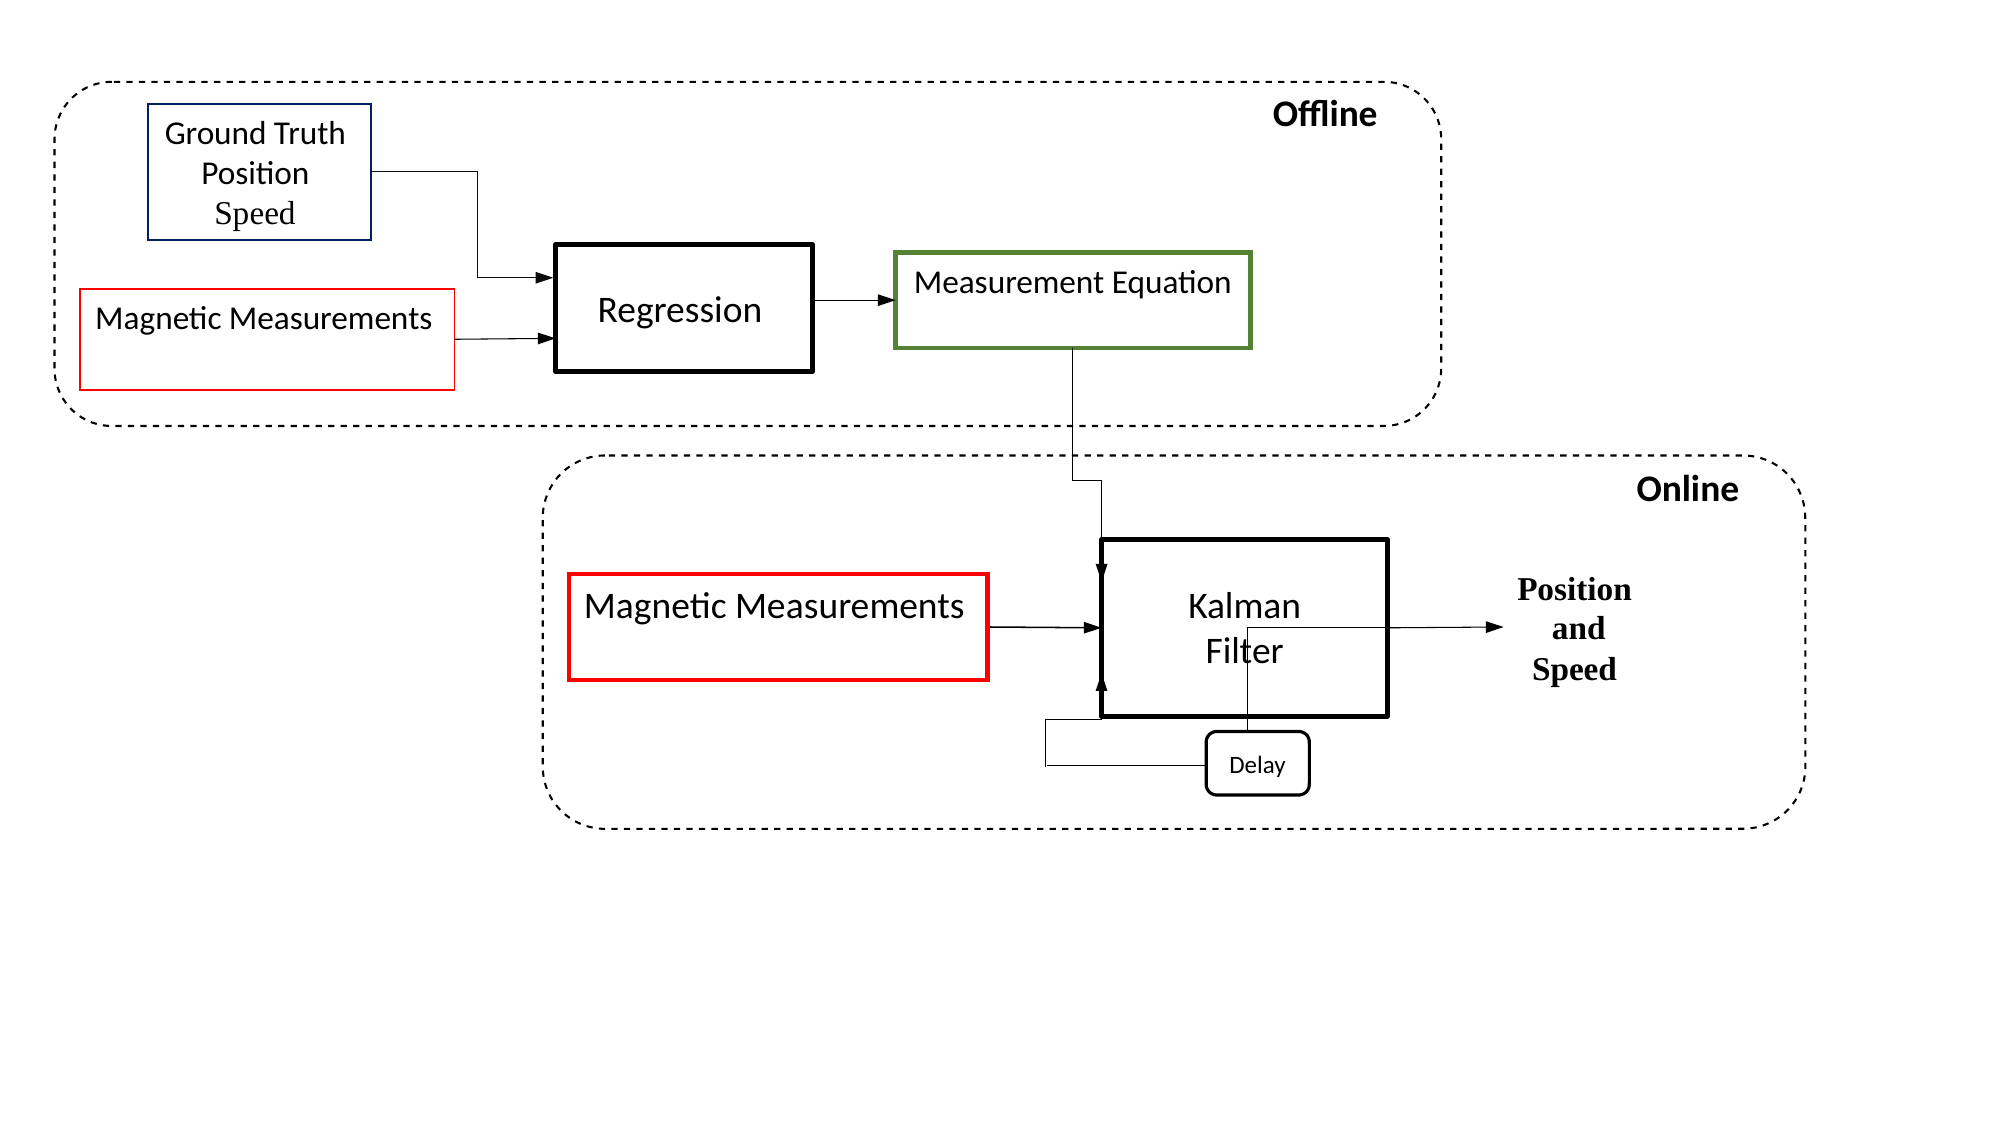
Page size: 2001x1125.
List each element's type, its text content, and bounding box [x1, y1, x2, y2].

text_box Ground Truth Position Speed [147, 103, 371, 241]
text_box Magnetic Measurements [568, 574, 988, 681]
text_box Magnetic Measurements [80, 288, 455, 390]
text_box [556, 244, 812, 372]
text_box Offline [1257, 81, 1397, 143]
text_box Kalman Filter [1162, 574, 1328, 681]
text_box Delay [1206, 731, 1310, 796]
text_box Regression [574, 277, 786, 339]
text_box Position and Speed [1502, 559, 1738, 751]
text_box [1248, 628, 1387, 716]
text_box Measurement Equation [895, 252, 1251, 349]
text_box Online [1621, 456, 1757, 517]
text_box [1102, 539, 1387, 716]
text_box Kalman Filter [1248, 628, 1328, 681]
